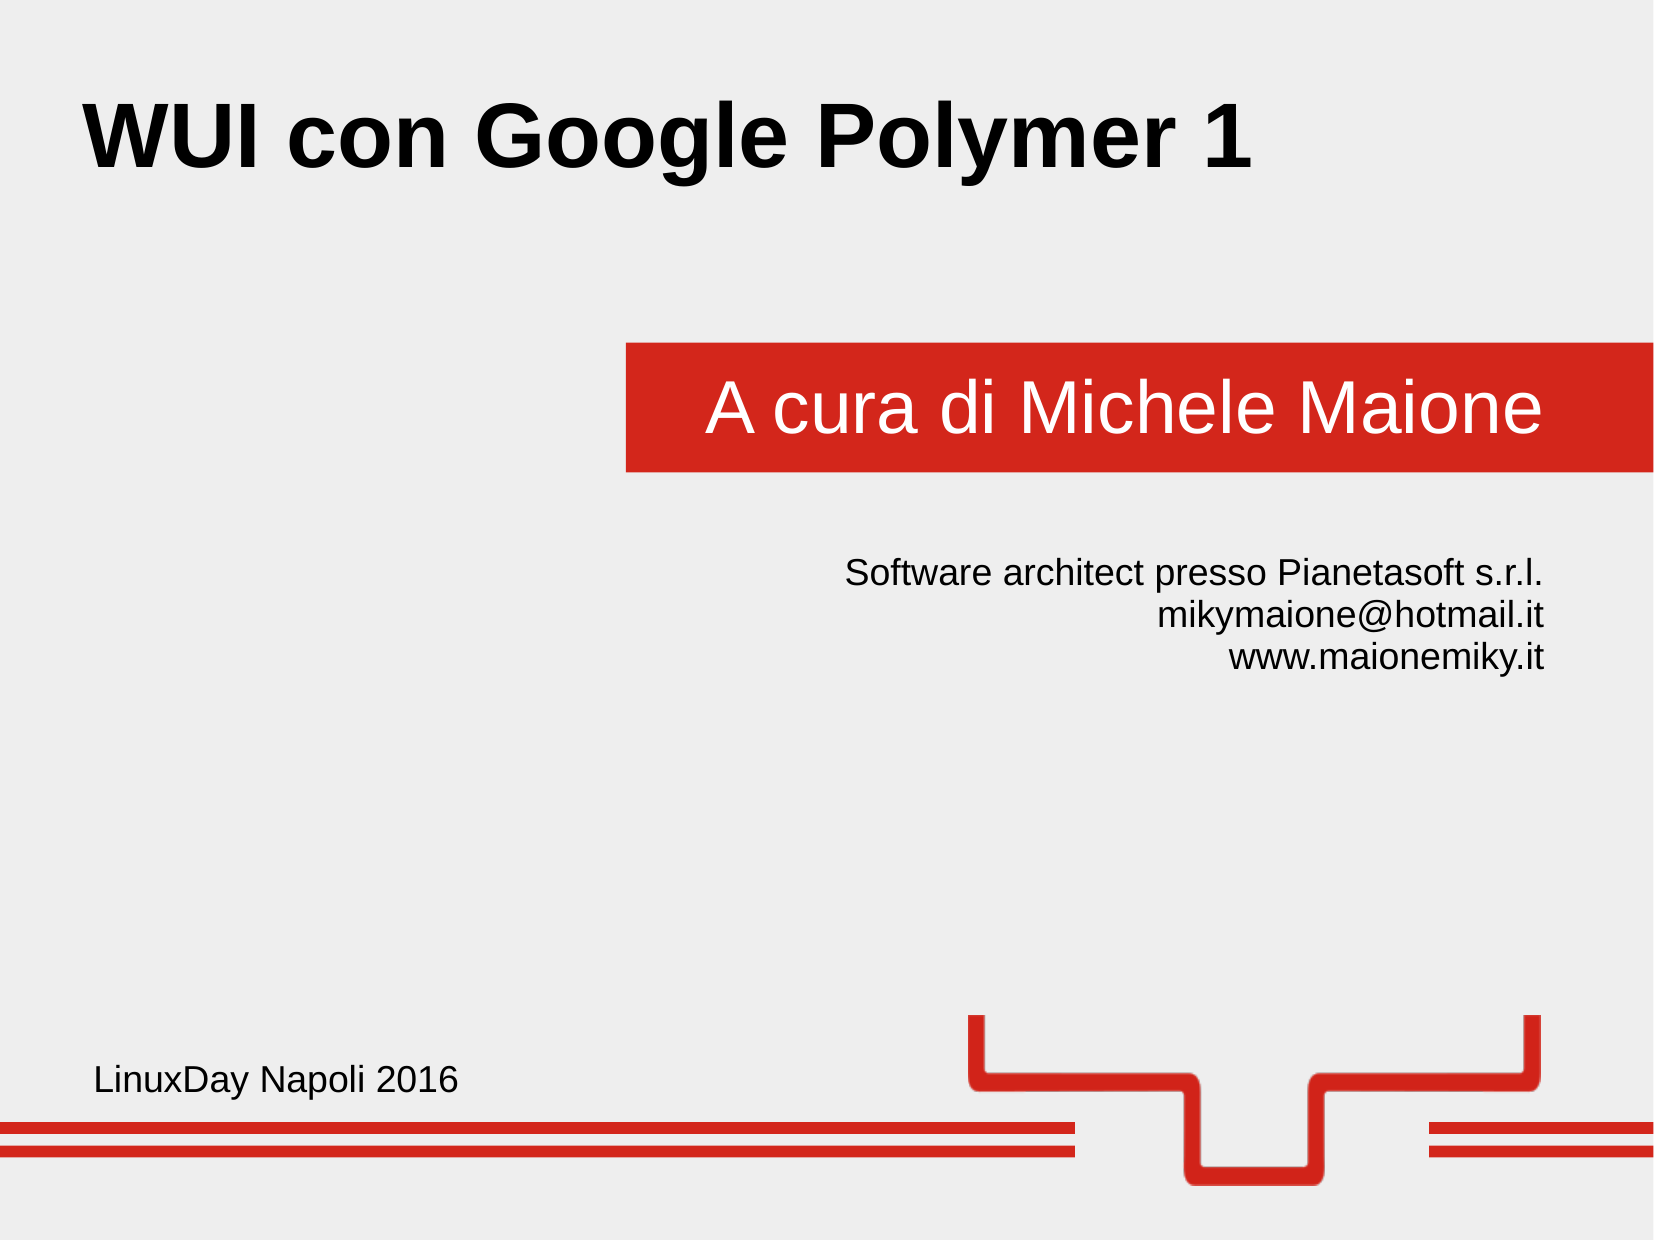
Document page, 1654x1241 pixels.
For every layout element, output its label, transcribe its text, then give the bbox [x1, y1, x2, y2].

picture [968, 1015, 1541, 1187]
text_box [1541, 1122, 1654, 1134]
text_box LinuxDay Napoli 2016 [78, 1051, 485, 1109]
text_box Software architect presso Pianetasoft s.r.l. mikymaione@hotmail.it www.maionemiky.it [755, 544, 1654, 686]
text_box [0, 1145, 968, 1158]
title WUI con Google Polymer 1 [82, 59, 1595, 213]
text_box [1541, 1145, 1654, 1158]
text_box A cura di Michele Maione [625, 342, 1654, 473]
text_box [0, 1122, 968, 1134]
